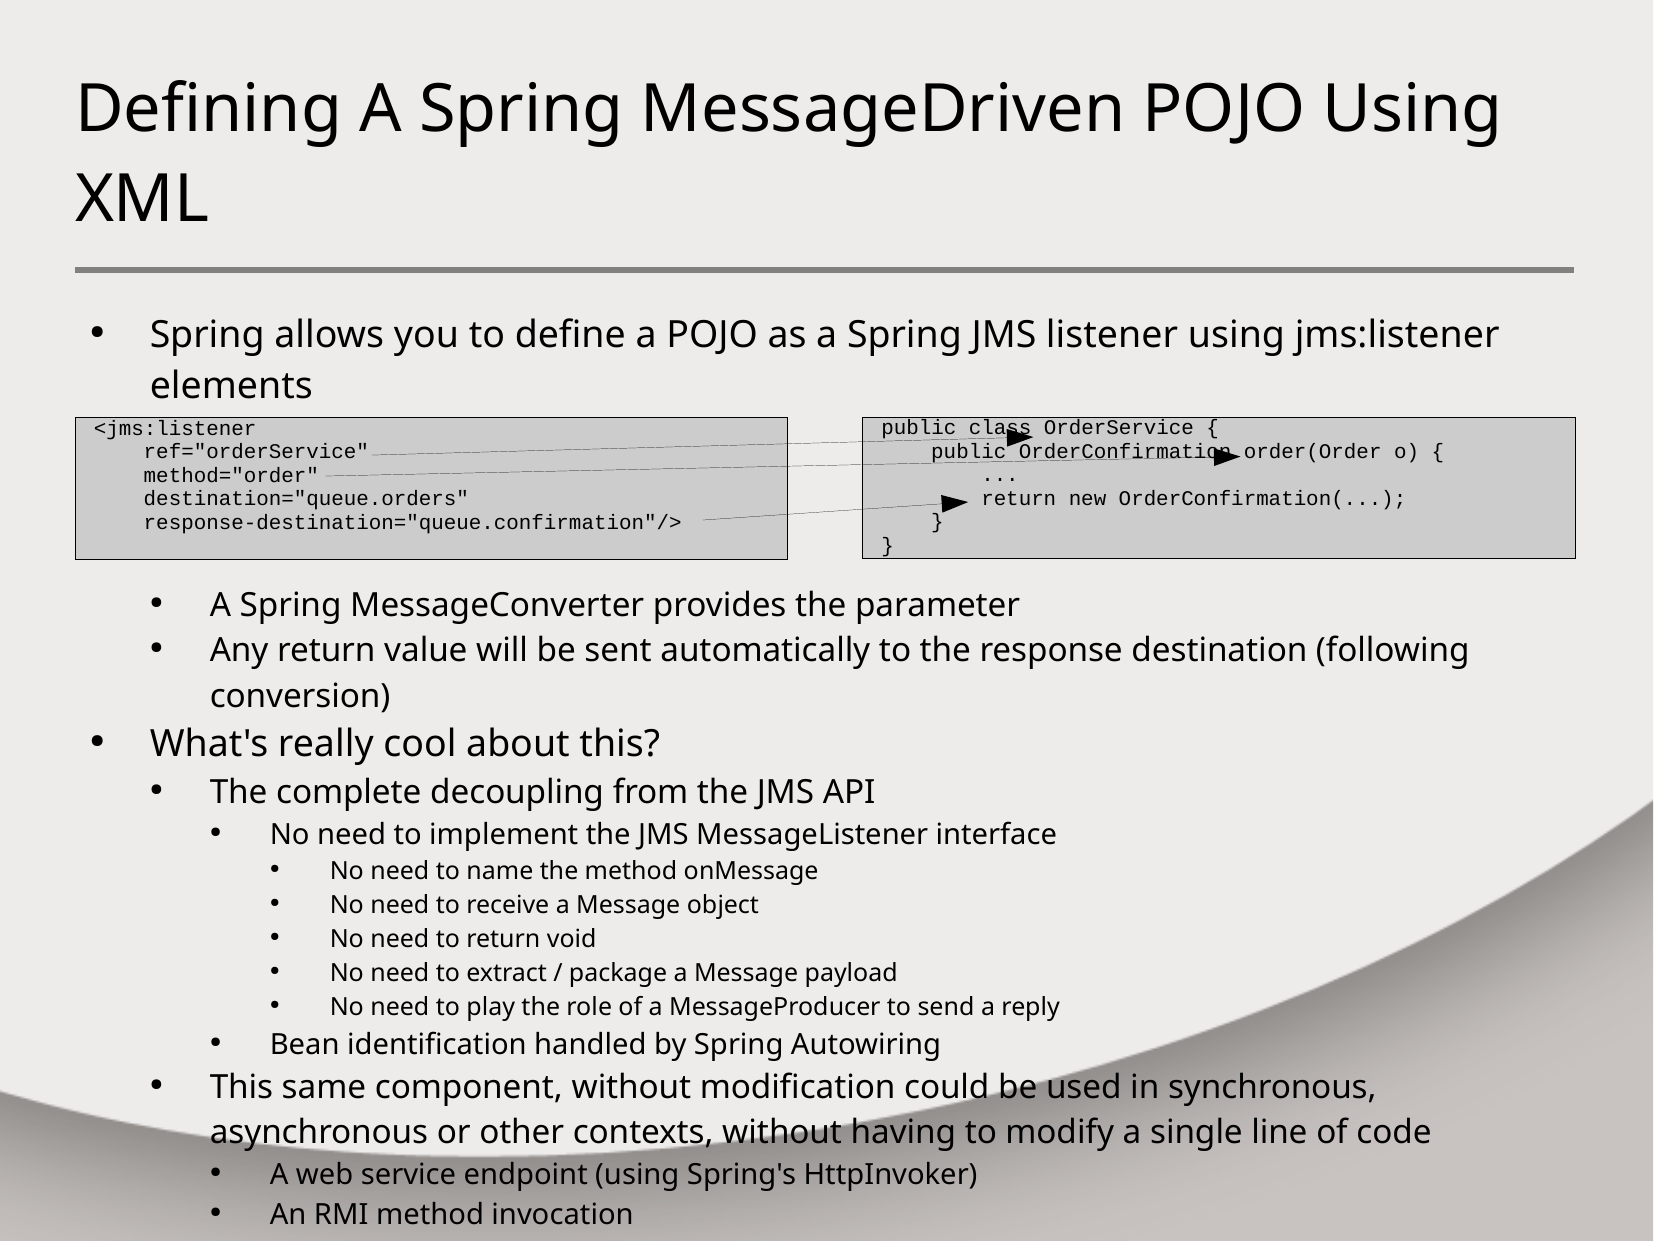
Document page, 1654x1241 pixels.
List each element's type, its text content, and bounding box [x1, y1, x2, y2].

picture [0, 0, 1654, 1241]
text_box public class OrderService { public OrderConfirmation order(Order o) { ... return new OrderConfirmation(...); } } [862, 417, 1576, 559]
text_box <jms:listener ref="orderService" method="order" destination="queue.orders" response-destination="queue.confirmation"/> [75, 417, 788, 560]
text_box Spring allows you to define a POJO as a Spring JMS listener using jms:listener elements A Spring MessageConverter provides the parameter Any return value will be sent automatically to the response destination (following conversion) What's really cool about this? The complete decoupling from the JMS API No need to implement the JMS MessageListener interface No need to name the method onMessage No need to receive a Message object No need to return void No need to extract / package a Message payload No need to play the role of a MessageProducer to send a reply Bean identification handled by Spring Autowiring This same component, without modification could be used in synchronous, asynchronous or other contexts, without having to modify a single line of code A web service endpoint (using Spring's HttpInvoker) An RMI method invocation [75, 510, 1576, 1164]
text_box Spring allows you to define a POJO as a Spring JMS listener using jms:listener elements A Spring MessageConverter provides the parameter Any return value will be sent automatically to the response destination (following conversion) What's really cool about this? The complete decoupling from the JMS API No need to implement the JMS MessageListener interface No need to name the method onMessage No need to receive a Message object No need to return void No need to extract / package a Message payload No need to play the role of a MessageProducer to send a reply Bean identification handled by Spring Autowiring This same component, without modification could be used in synchronous, asynchronous or other contexts, without having to modify a single line of code A web service endpoint (using Spring's HttpInvoker) An RMI method invocation [75, 300, 1576, 443]
title Defining A Spring MessageDriven POJO Using XML [75, 75, 1575, 226]
